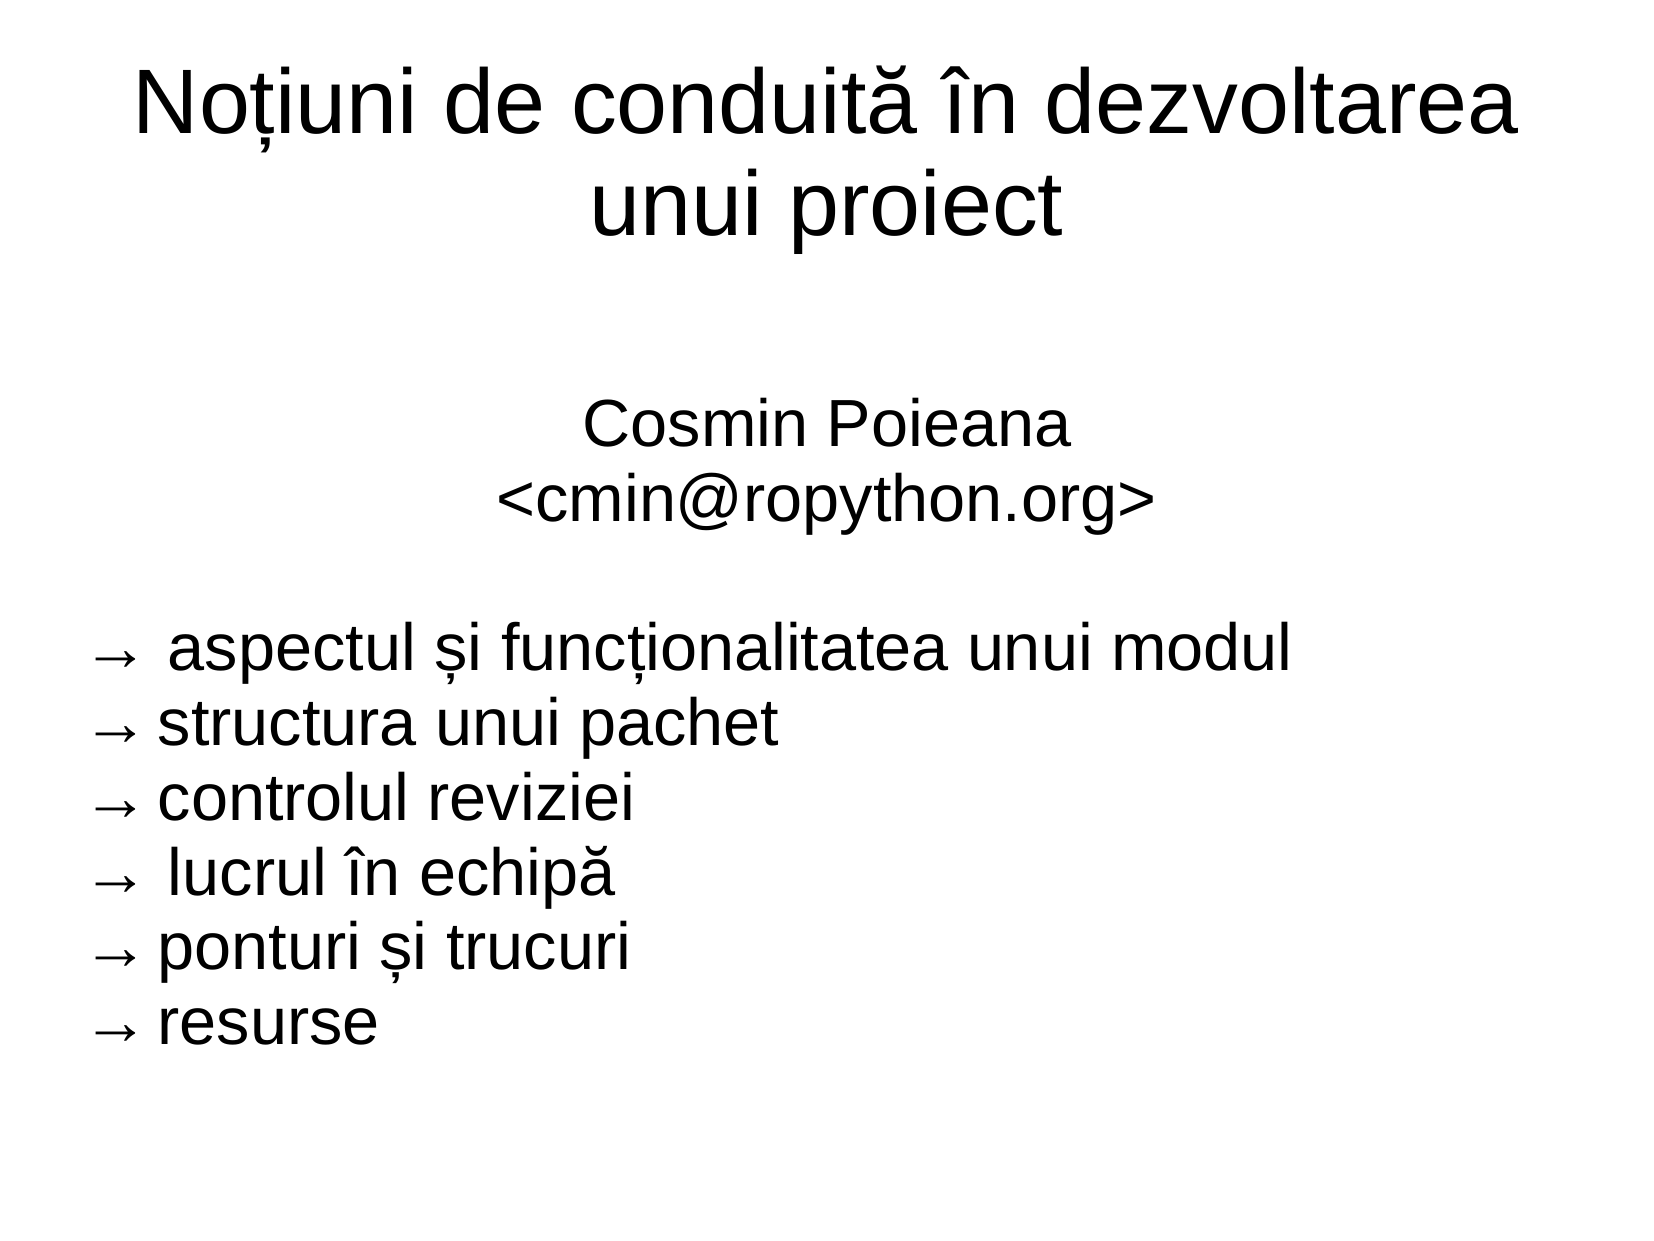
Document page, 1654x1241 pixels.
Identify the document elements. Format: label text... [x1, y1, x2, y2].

subtitle Cosmin Poieana <cmin@ropython.org> → aspectul și funcționalitatea unui modul → structura unui pachet → controlul reviziei → lucrul în echipă → ponturi și trucuri → resurse [82, 290, 1571, 1156]
title Noțiuni de conduită în dezvoltarea unui proiect [82, 49, 1571, 257]
